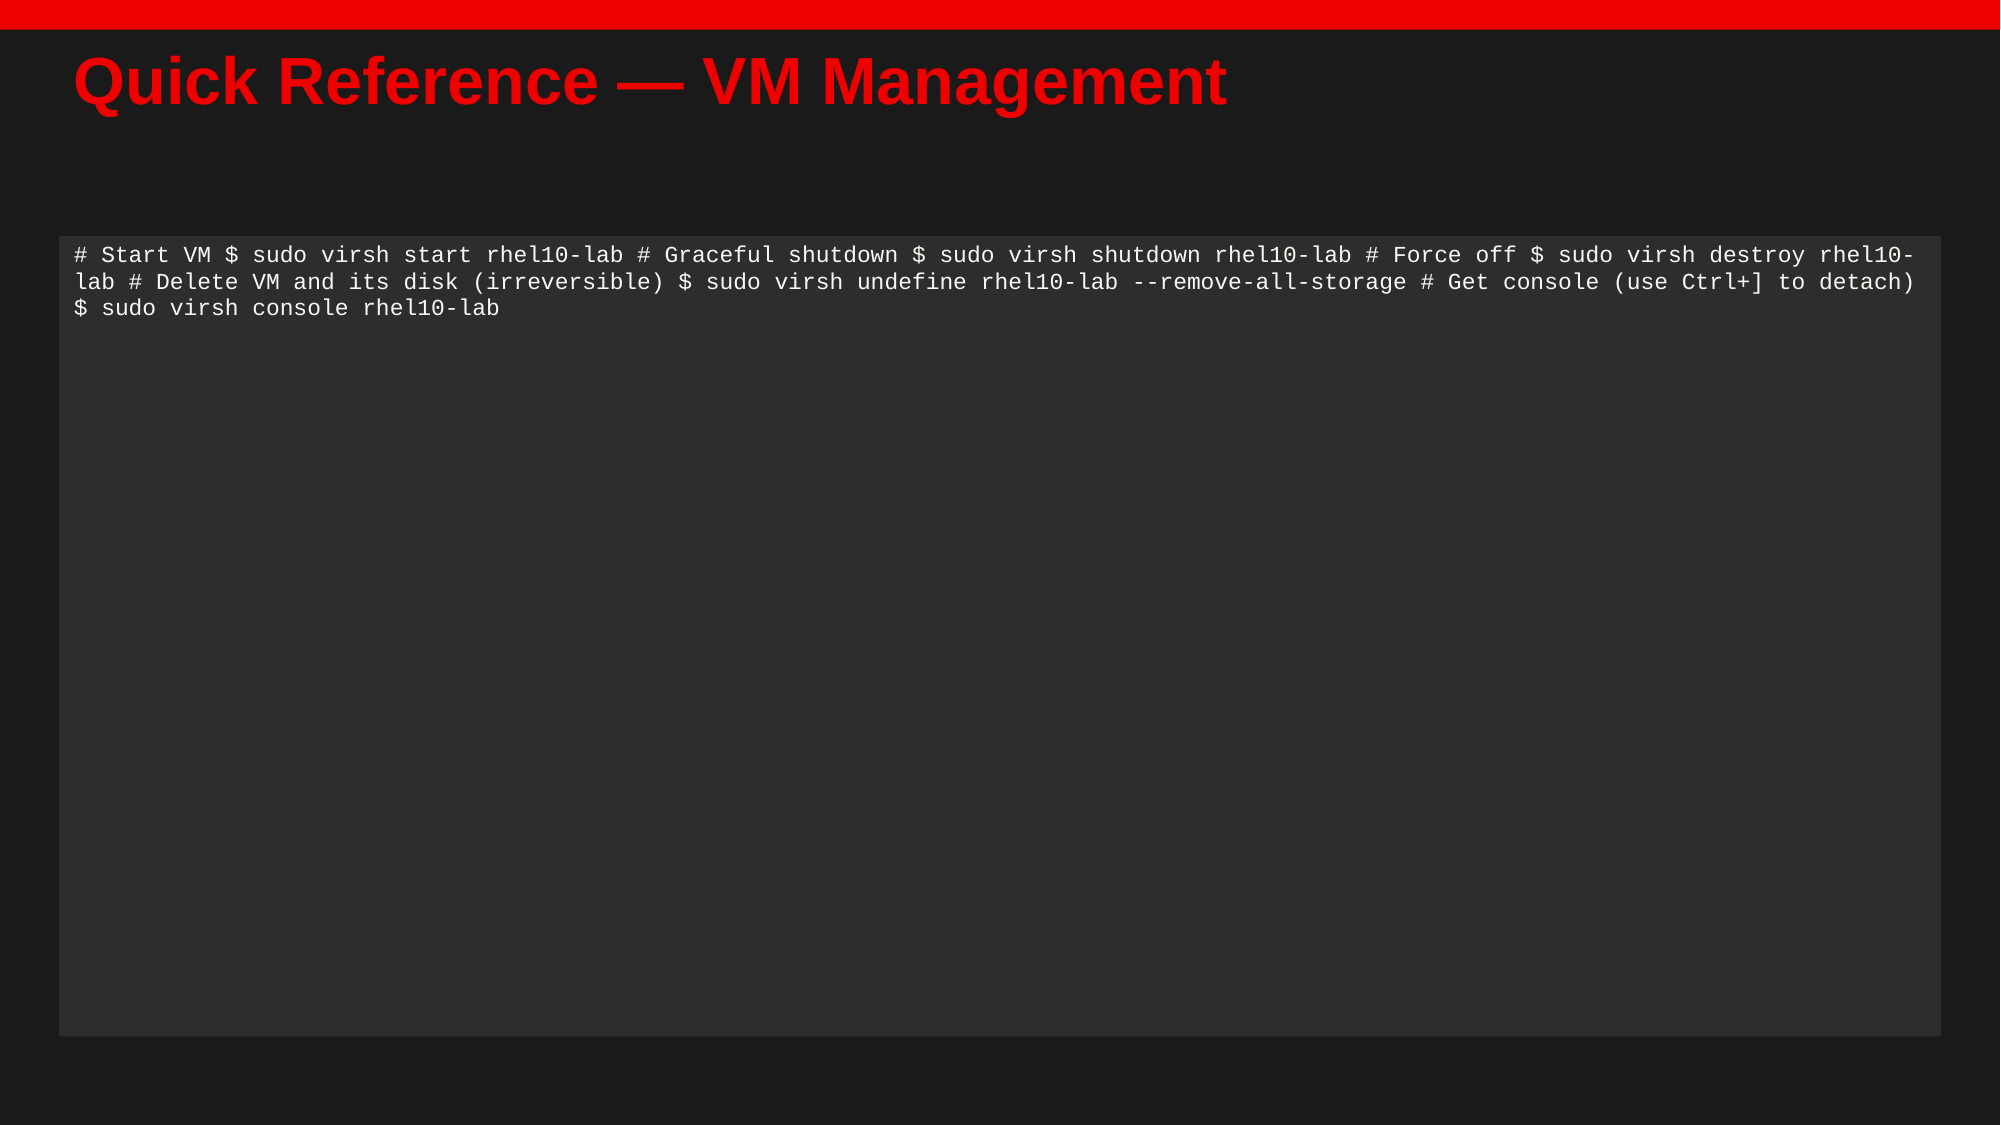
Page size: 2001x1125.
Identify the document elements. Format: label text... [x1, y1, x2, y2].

text_box # Start VM $ sudo virsh start rhel10-lab # Graceful shutdown $ sudo virsh shutdown rhel10-lab # Force off $ sudo virsh destroy rhel10-lab # Delete VM and its disk (irreversible) $ sudo virsh undefine rhel10-lab --remove-all-storage # Get console (use Ctrl+] to detach) $ sudo virsh console rhel10-lab [59, 236, 1942, 1037]
text_box Quick Reference — VM Management [59, 36, 1942, 208]
text_box [0, 0, 2001, 30]
